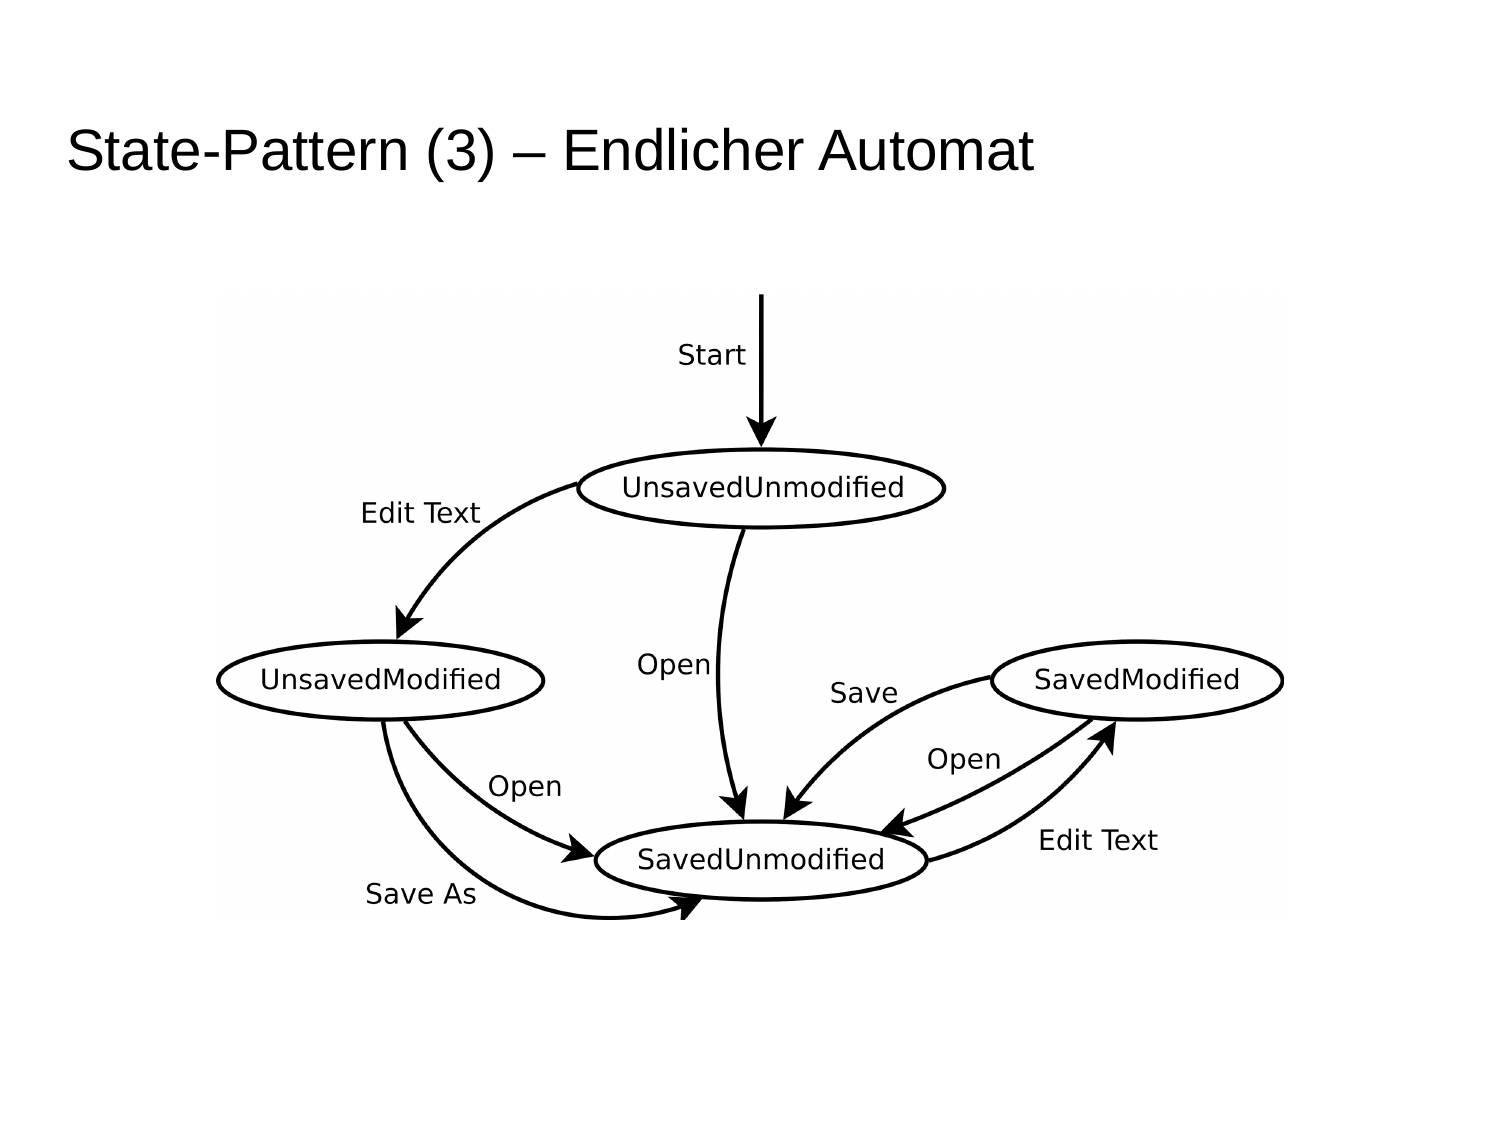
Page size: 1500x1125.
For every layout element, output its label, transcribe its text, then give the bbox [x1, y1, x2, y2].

title State-Pattern (3) ‒ Endlicher Automat [51, 97, 1449, 223]
picture [216, 292, 1284, 920]
